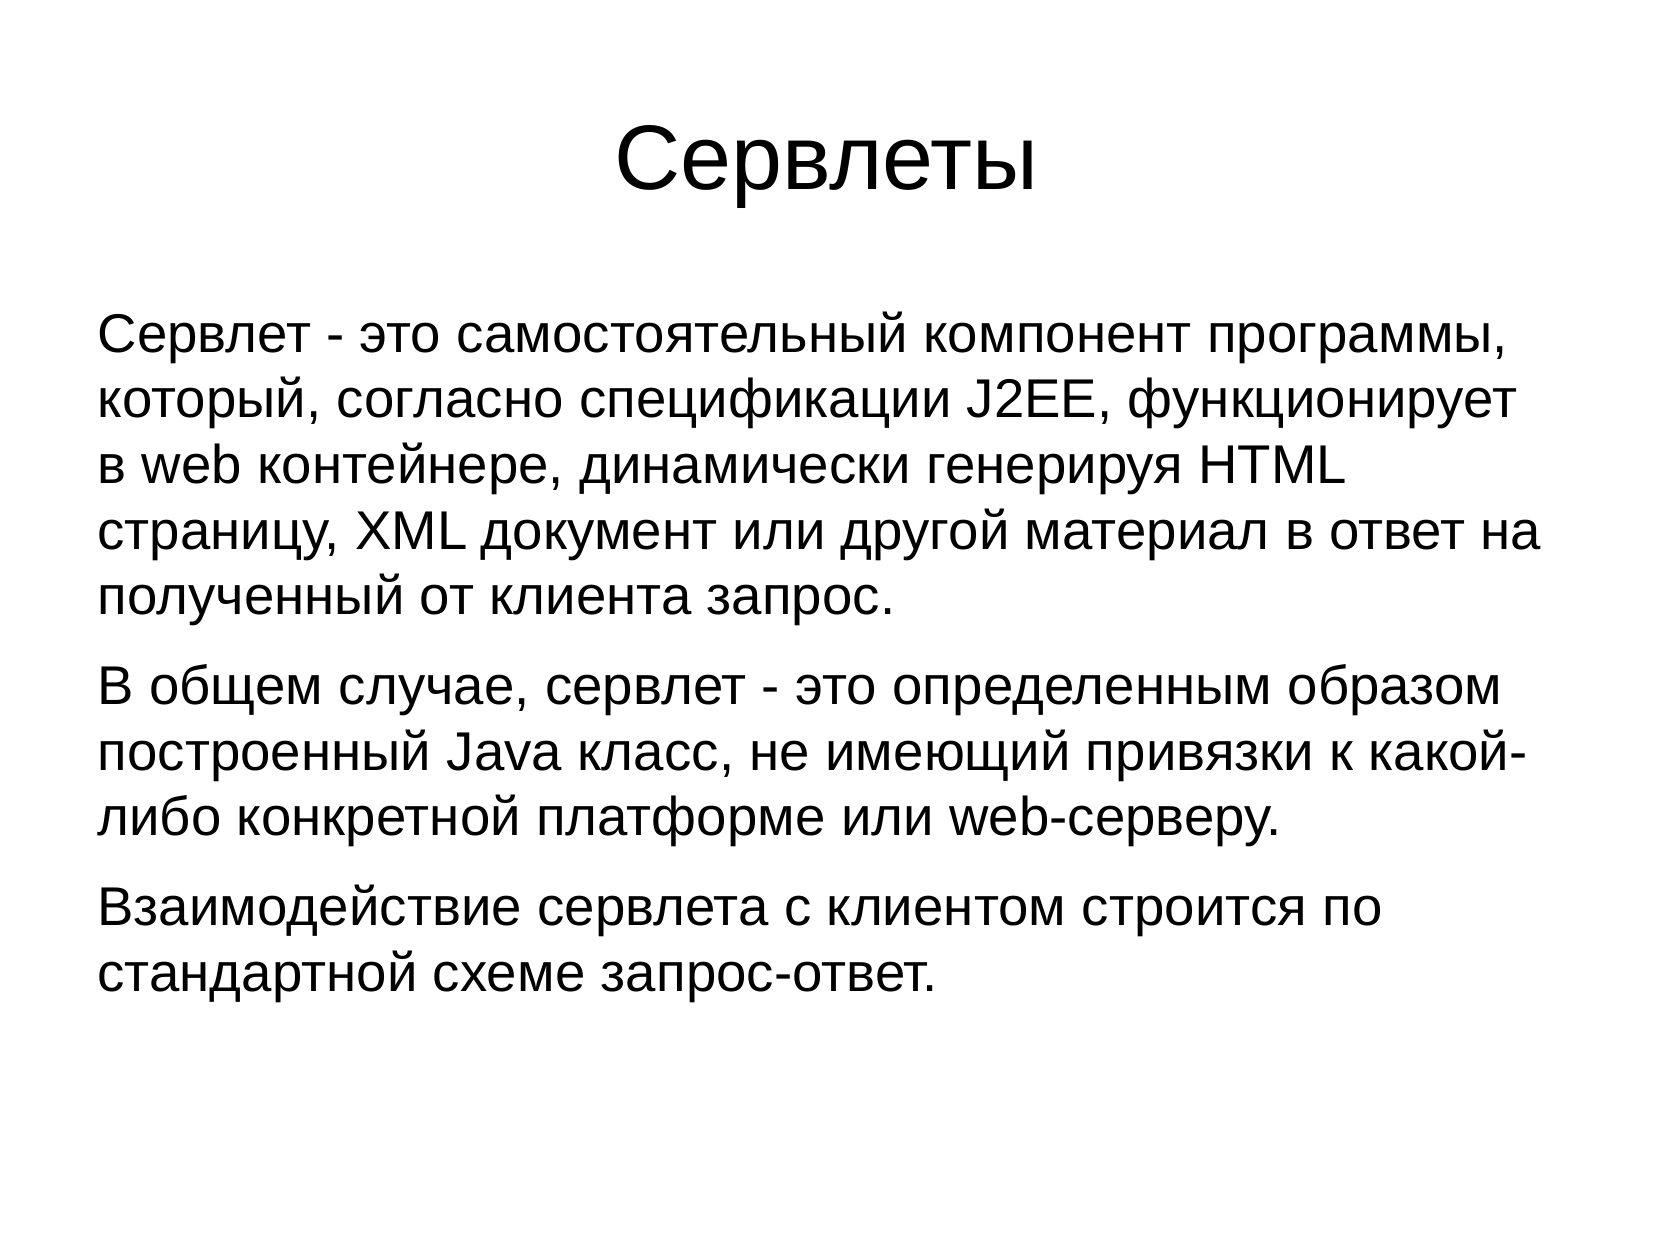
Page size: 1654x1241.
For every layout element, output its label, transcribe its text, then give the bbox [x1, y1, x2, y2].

title Сервлеты [82, 49, 1571, 257]
list Сервлет - это самостоятельный компонент программы, который, согласно спецификации J2EE, функционирует в web контейнере, динамически генерируя HTML страницу, XML документ или другой материал в ответ на полученный от клиента запрос. В общем случае, сервлет - это определенным образом построенный Java класс, не имеющий привязки к какой-либо конкретной платформе или web-серверу. Взаимодействие сервлета с клиентом строится по стандартной схеме запрос-ответ. [82, 290, 1571, 1010]
